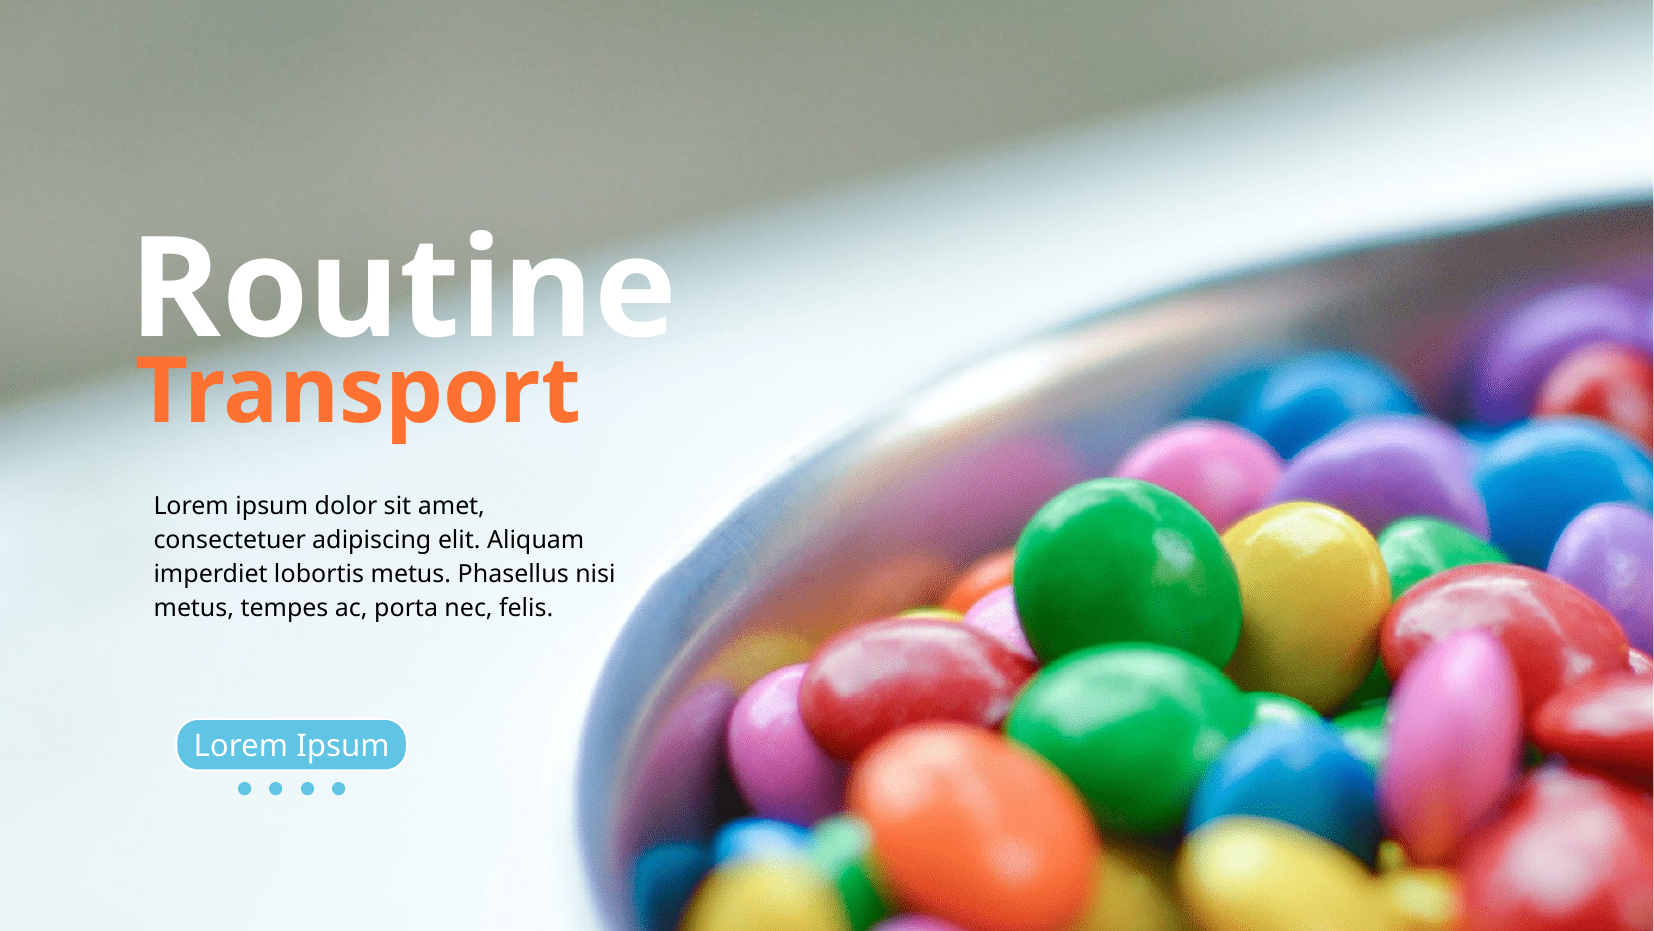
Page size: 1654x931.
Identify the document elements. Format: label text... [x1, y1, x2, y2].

picture [0, 0, 1654, 931]
title Transport [135, 324, 739, 451]
text_box [269, 782, 283, 796]
text_box [238, 782, 252, 796]
text_box Lorem Ipsum [178, 720, 405, 769]
text_box [332, 782, 346, 796]
text_box [301, 782, 315, 796]
title Lorem ipsum dolor sit amet, consectetuer adipiscing elit. Aliquam imperdiet lobortis metus. Phasellus nisi metus, tempes ac, porta nec, felis. [153, 451, 640, 627]
title Routine [129, 187, 686, 378]
